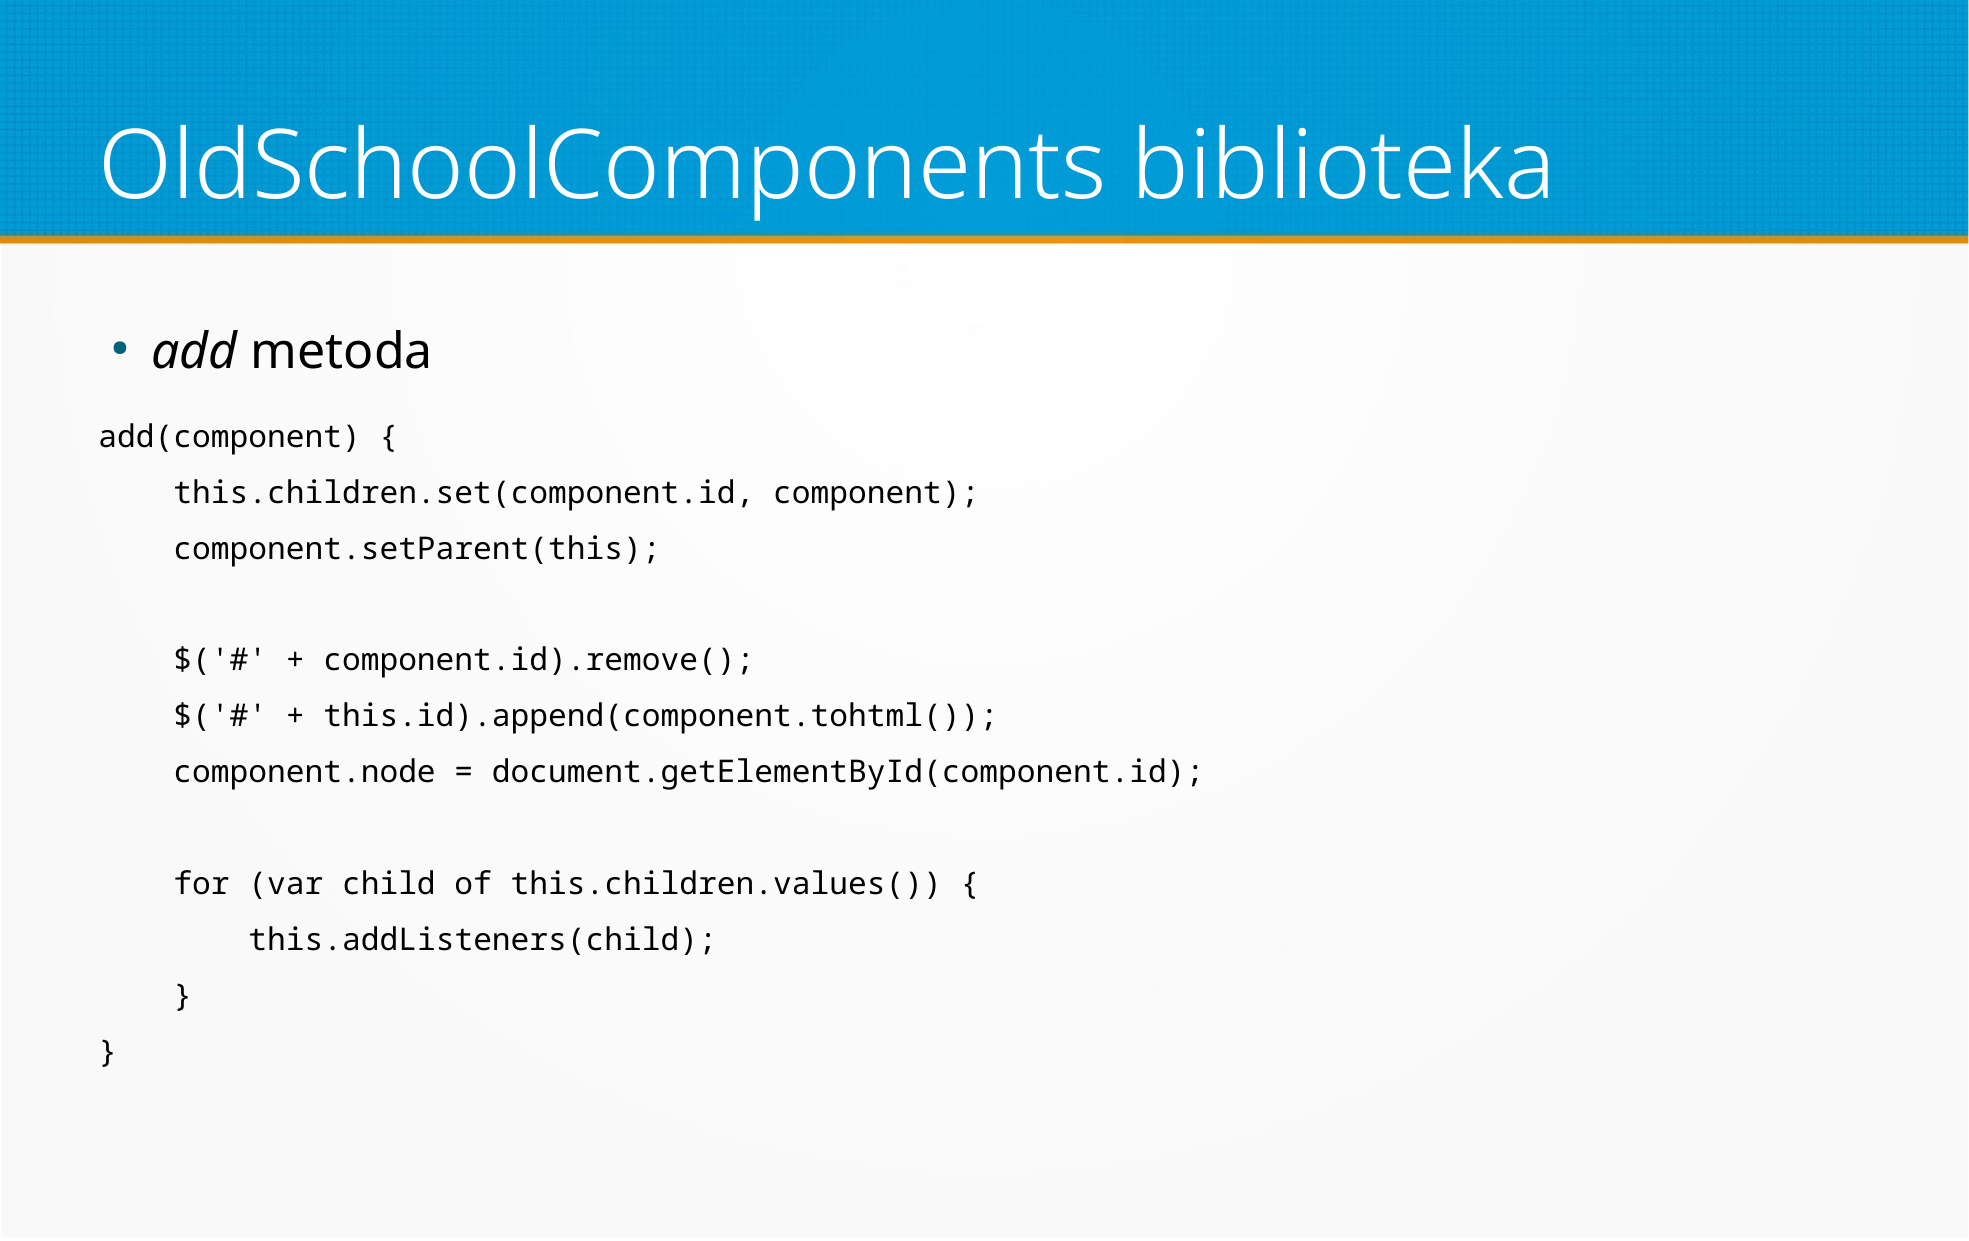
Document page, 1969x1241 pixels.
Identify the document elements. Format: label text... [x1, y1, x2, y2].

title OldSchoolComponents biblioteka [98, 19, 1870, 227]
picture [0, 233, 1969, 1241]
list add metoda add(component) { this.children.set(component.id, component); component.setParent(this); $('#' + component.id).remove(); $('#' + this.id).append(component.tohtml()); component.node = document.getElementById(component.id); for (var child of this.children.values()) { this.addListeners(child); } } [98, 315, 1861, 1081]
